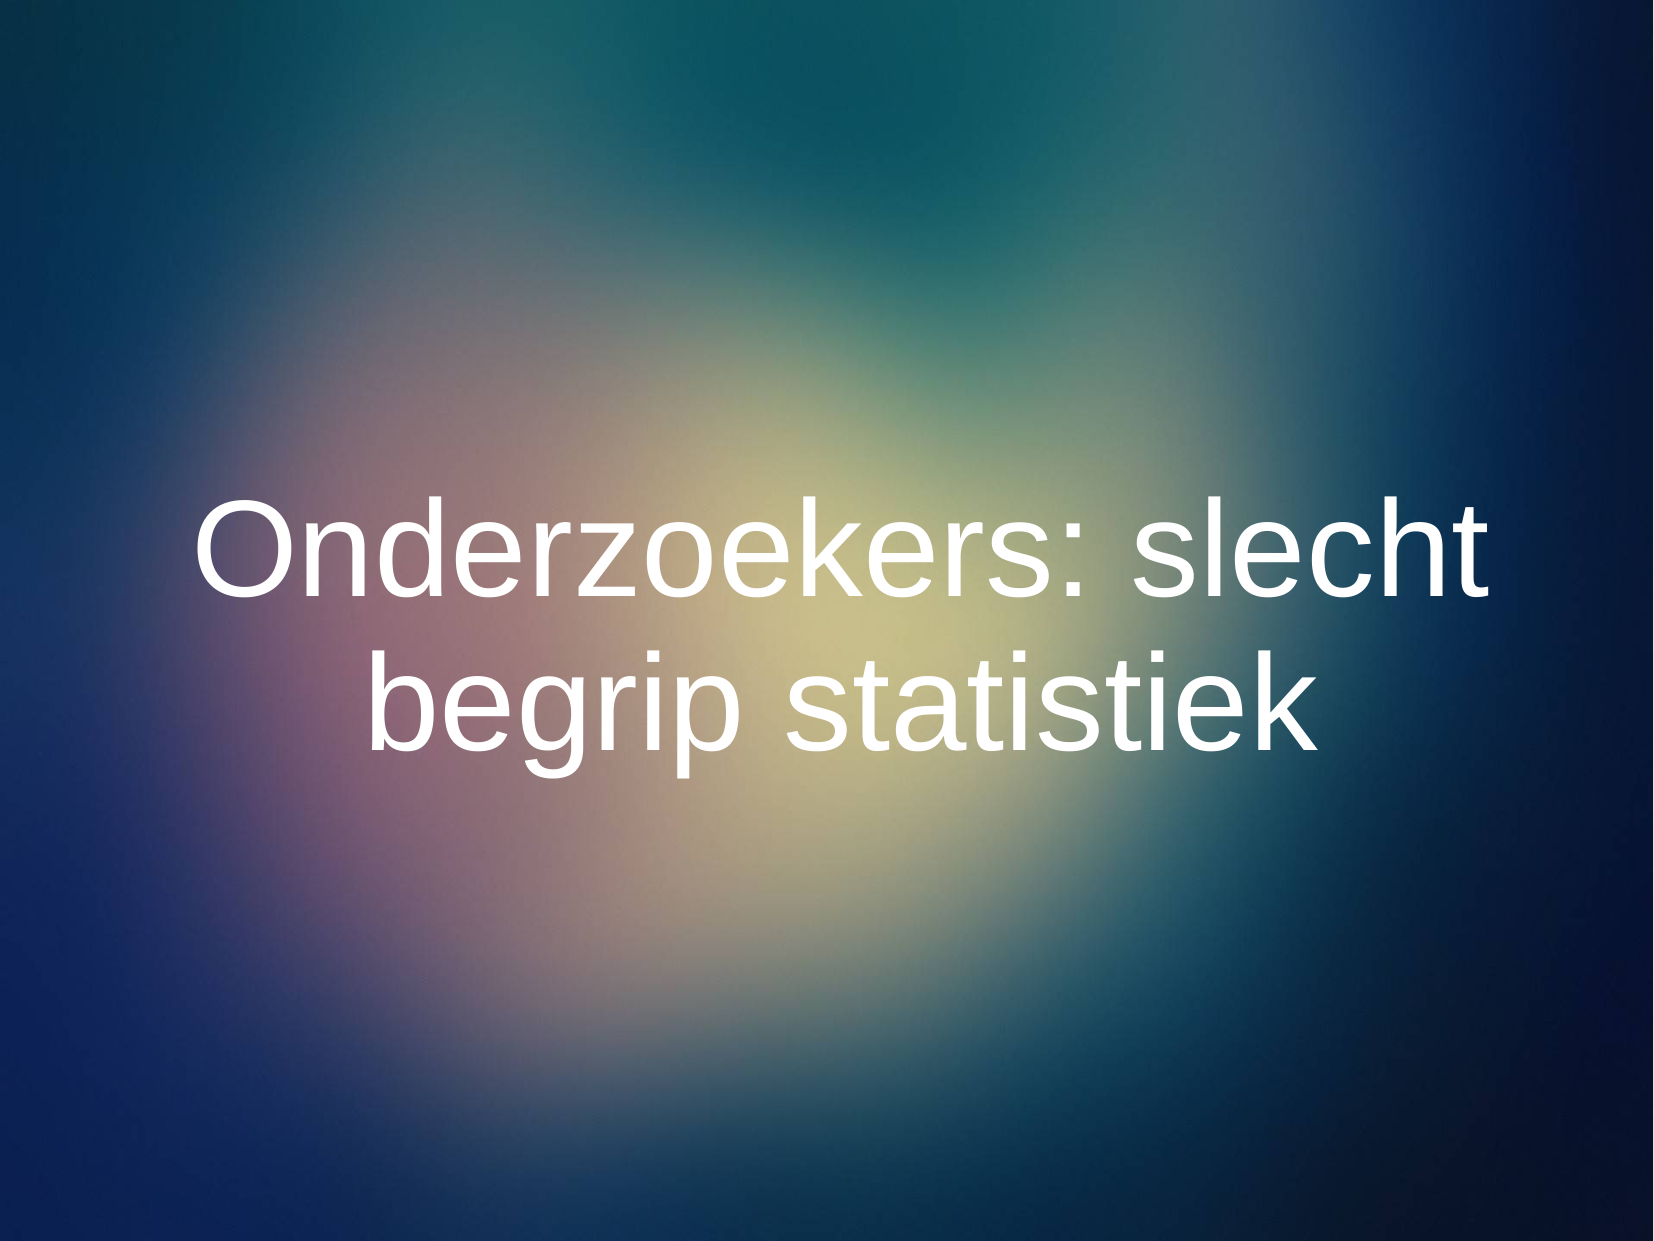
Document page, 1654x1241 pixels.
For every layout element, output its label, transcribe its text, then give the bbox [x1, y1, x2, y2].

picture [0, 0, 1654, 1241]
text_box Onderzoekers: slecht begrip statistiek [76, 465, 1606, 788]
